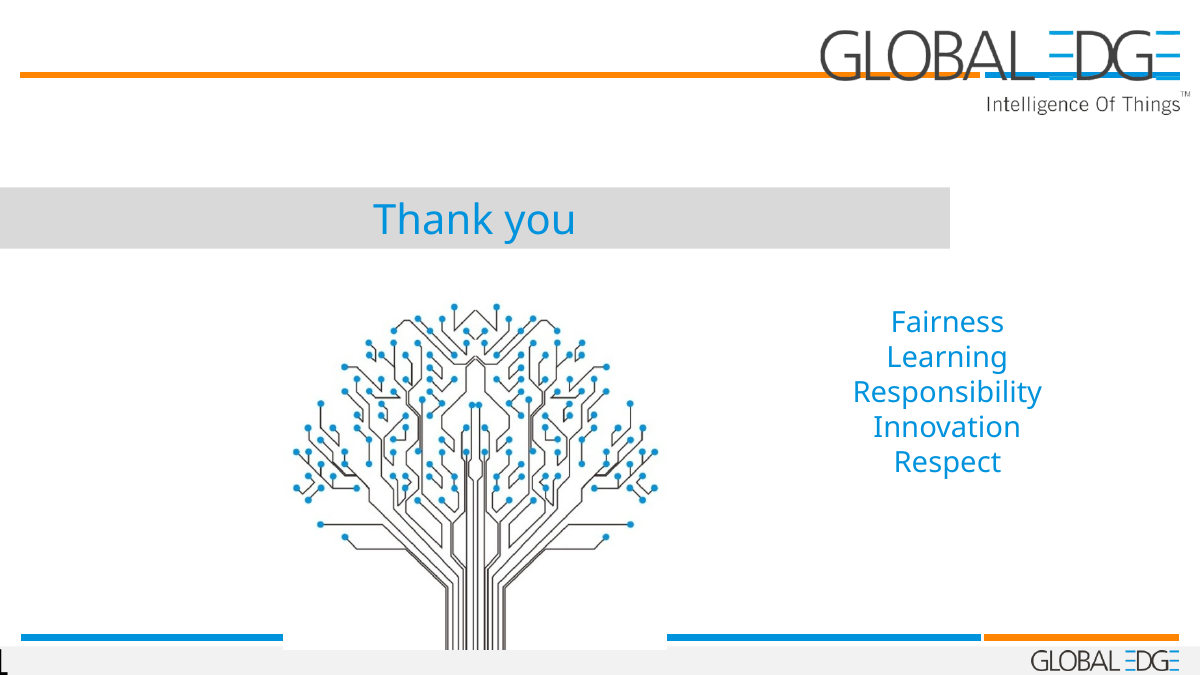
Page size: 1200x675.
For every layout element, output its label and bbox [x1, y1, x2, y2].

picture [810, 20, 1200, 125]
picture [283, 279, 667, 650]
picture [1031, 650, 1179, 671]
